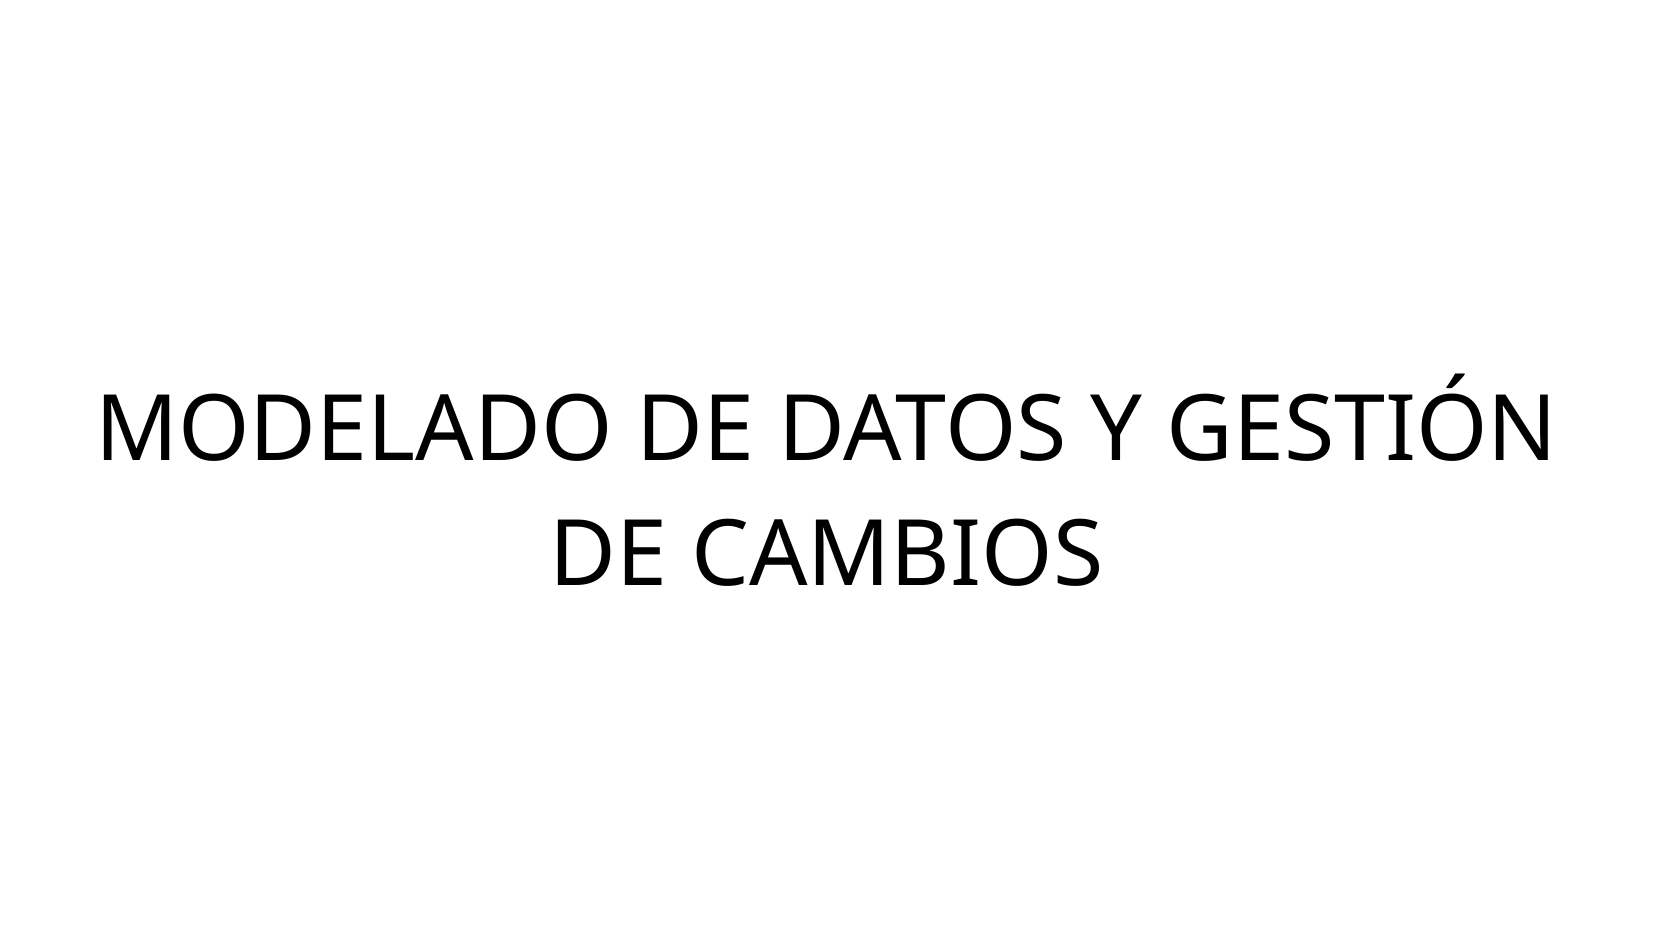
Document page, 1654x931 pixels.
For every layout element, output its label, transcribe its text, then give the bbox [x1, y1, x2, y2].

subtitle MODELADO DE DATOS Y GESTIÓN DE CAMBIOS [82, 217, 1571, 758]
